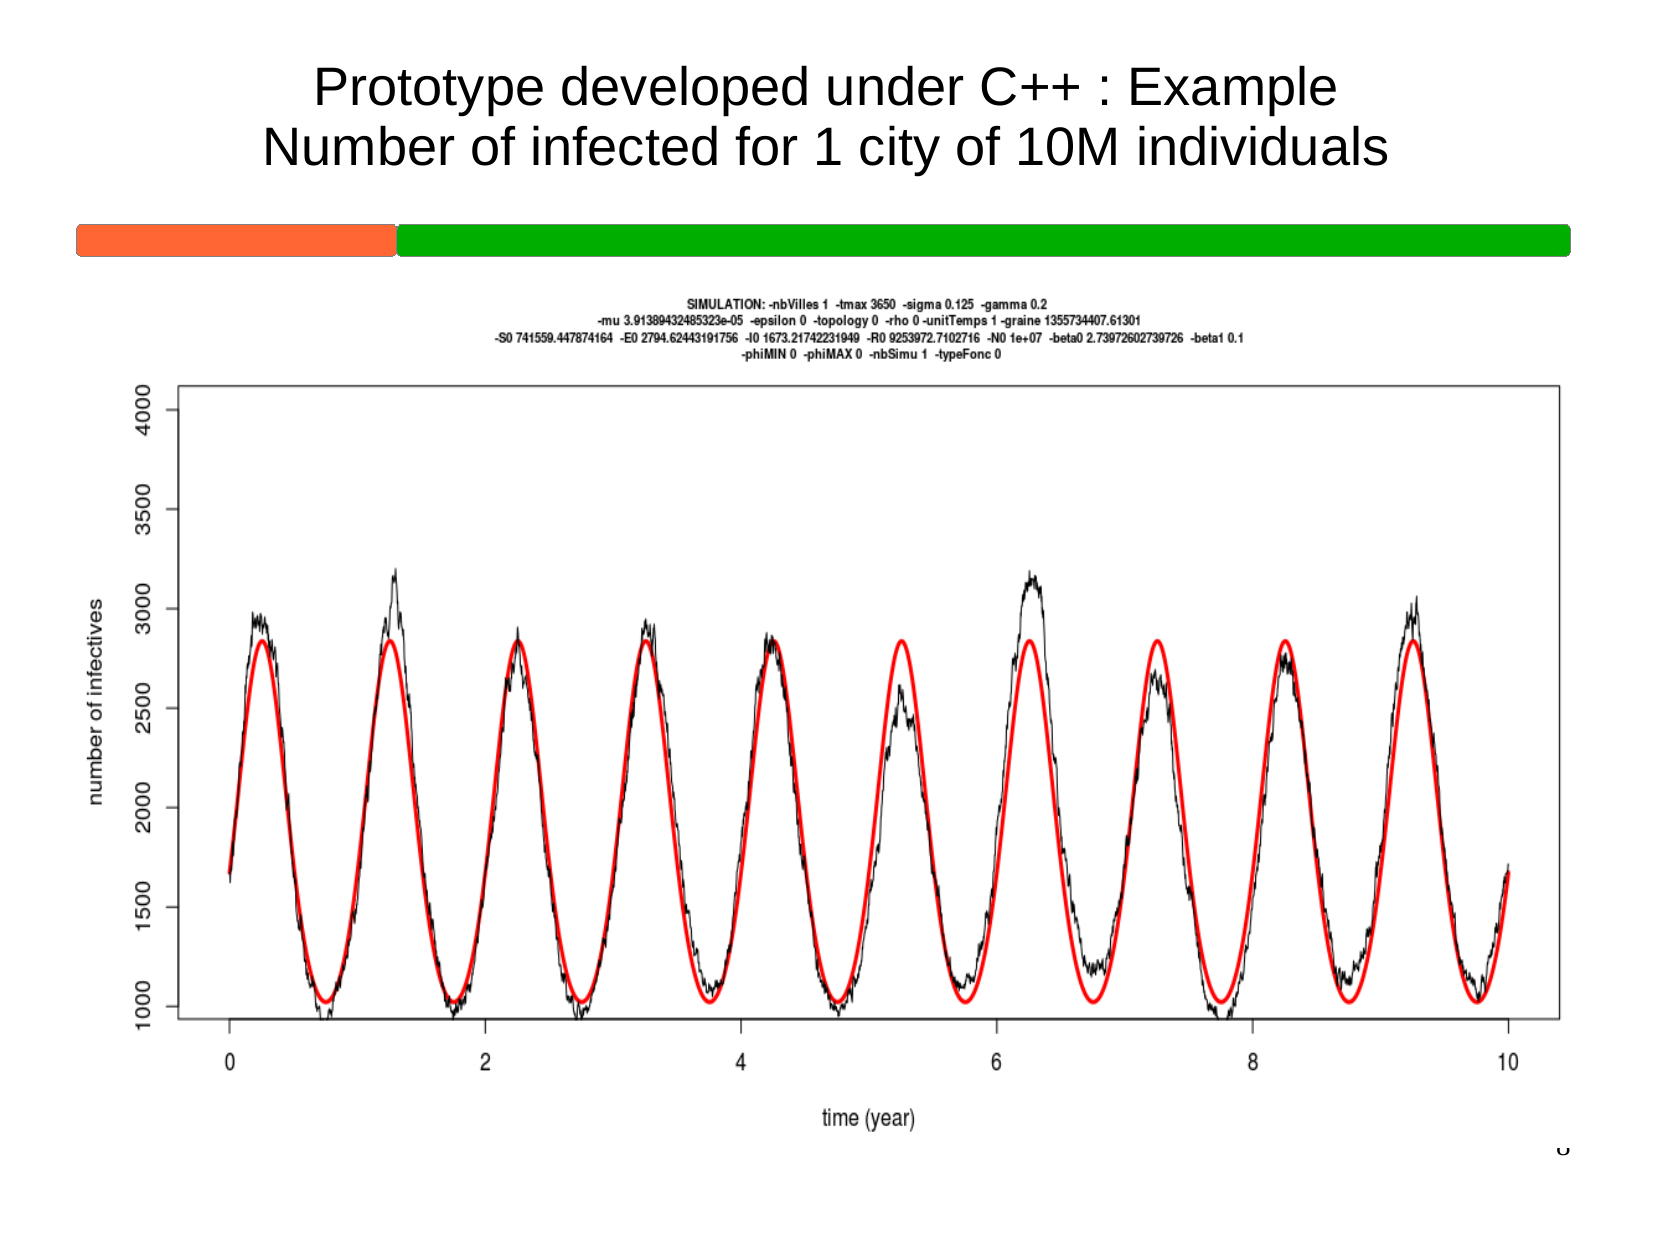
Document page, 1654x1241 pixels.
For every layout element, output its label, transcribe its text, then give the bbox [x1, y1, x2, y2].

picture [82, 283, 1585, 1148]
text_box [76, 224, 1571, 257]
title Prototype developed under C++ : Example Number of infected for 1 city of 10M individuals [82, 12, 1571, 221]
